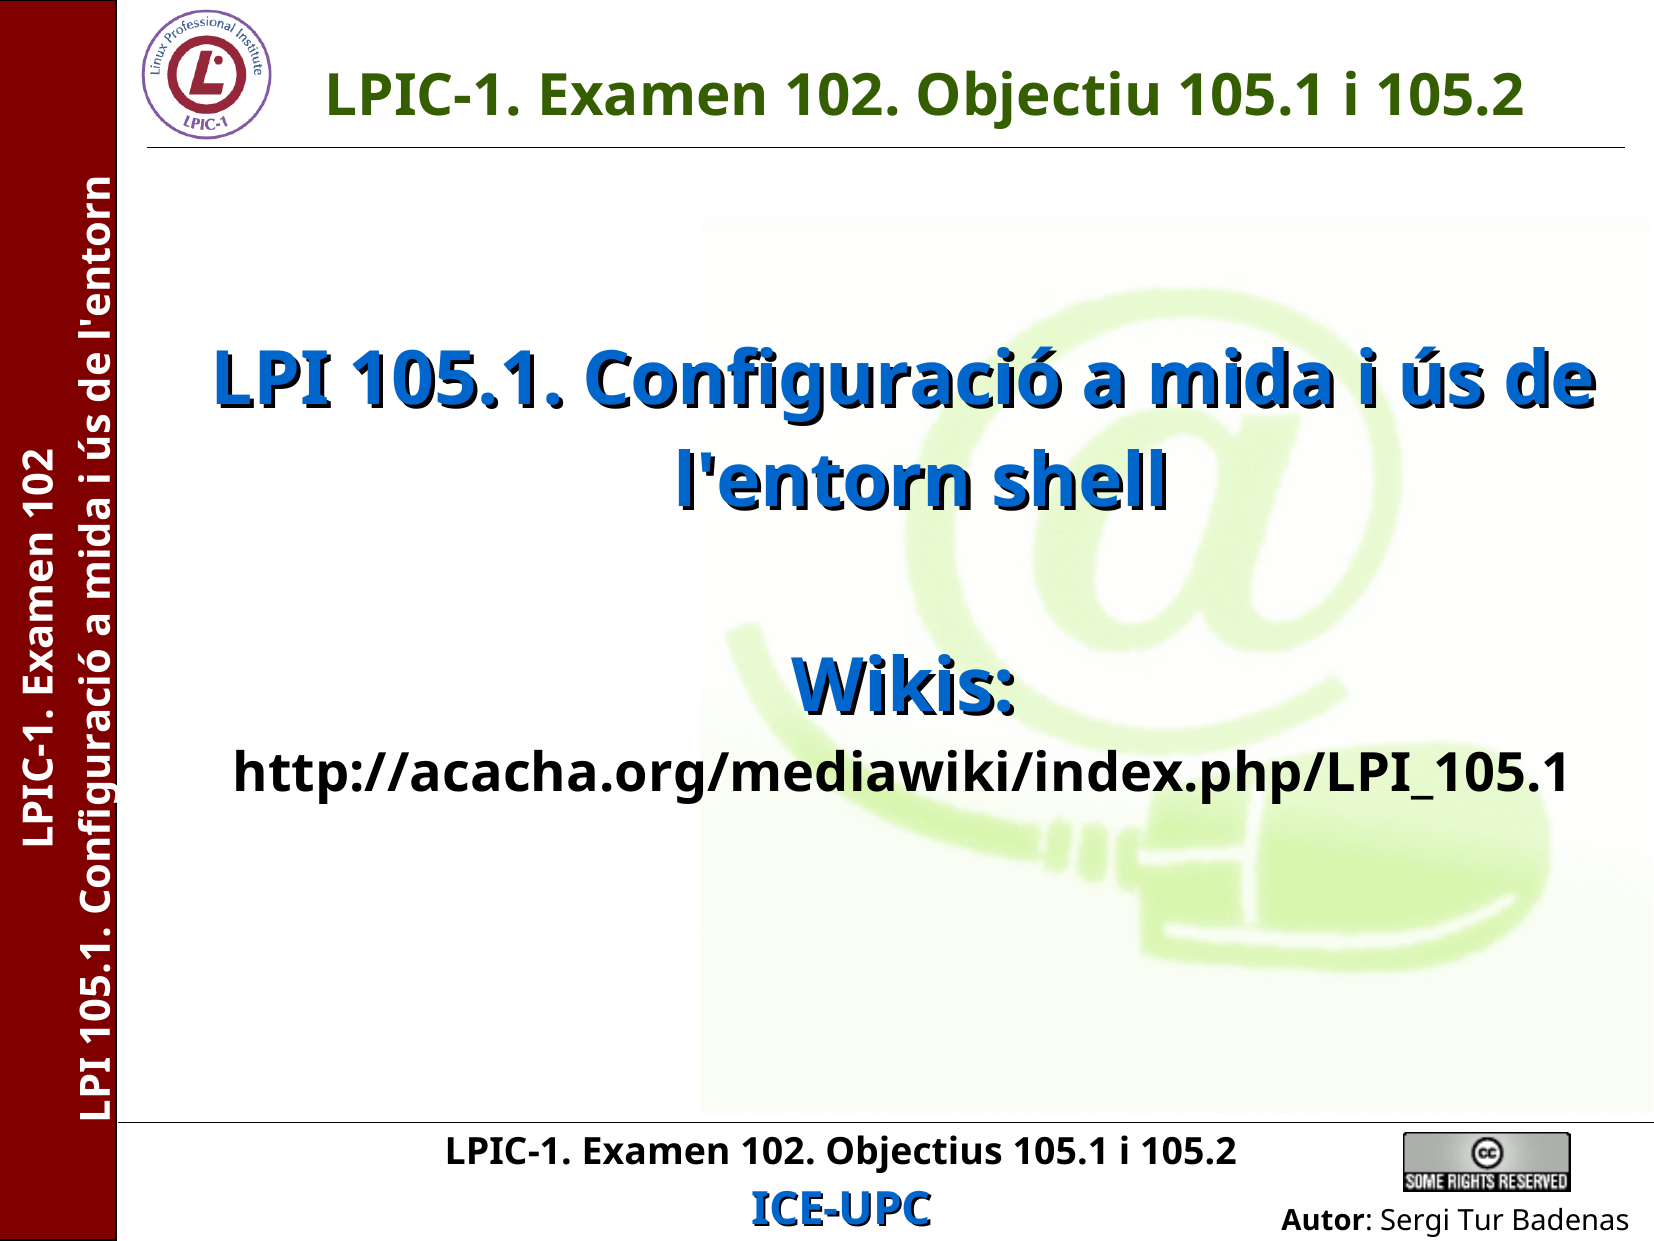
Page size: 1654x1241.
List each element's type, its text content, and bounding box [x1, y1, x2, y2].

picture [1403, 1132, 1571, 1192]
subtitle LPI 105.1. Configuració a mida i ús de l'entorn shell Wikis: http://acacha.org/mediawiki/index.php/LPI_105.1 [141, 242, 1630, 1093]
title LPIC-1. Examen 102. Objectiu 105.1 i 105.2 [206, 43, 1643, 142]
picture [700, 217, 1654, 1113]
picture [135, 5, 277, 142]
